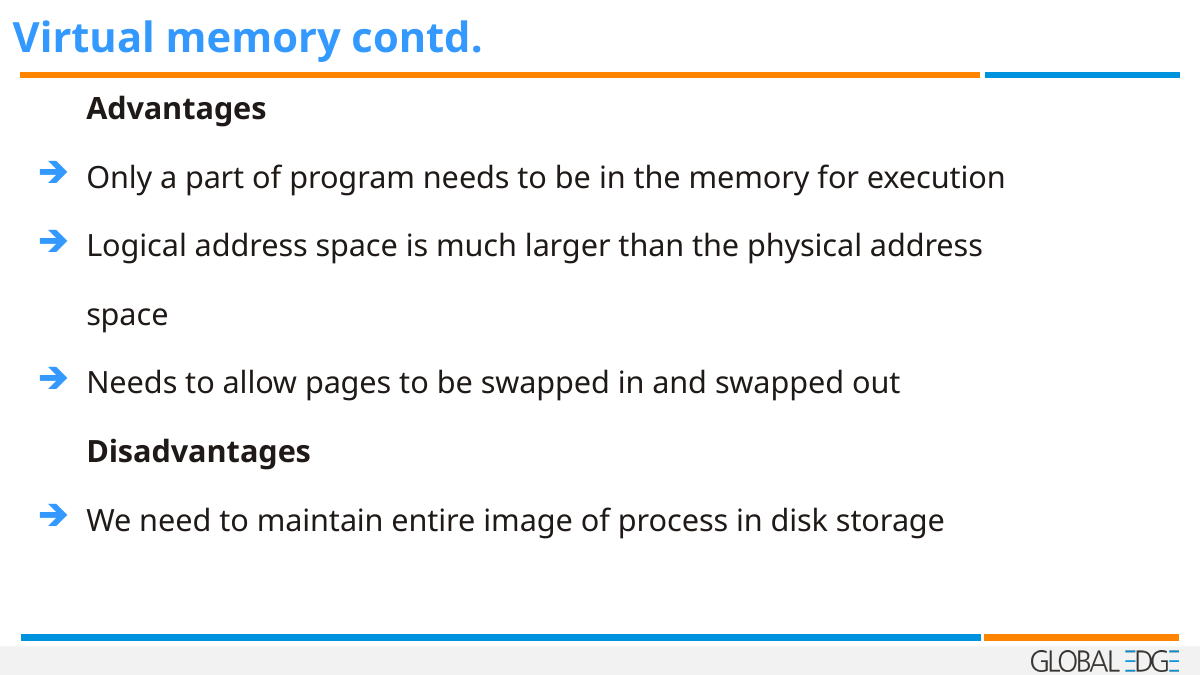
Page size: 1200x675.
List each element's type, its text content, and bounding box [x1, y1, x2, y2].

list Advantages Only a part of program needs to be in the memory for execution Logical address space is much larger than the physical address space Needs to allow pages to be swapped in and swapped out Disadvantages We need to maintain entire image of process in disk storage [21, 86, 1170, 615]
picture [1031, 650, 1179, 672]
title Virtual memory contd. [12, 9, 1088, 63]
